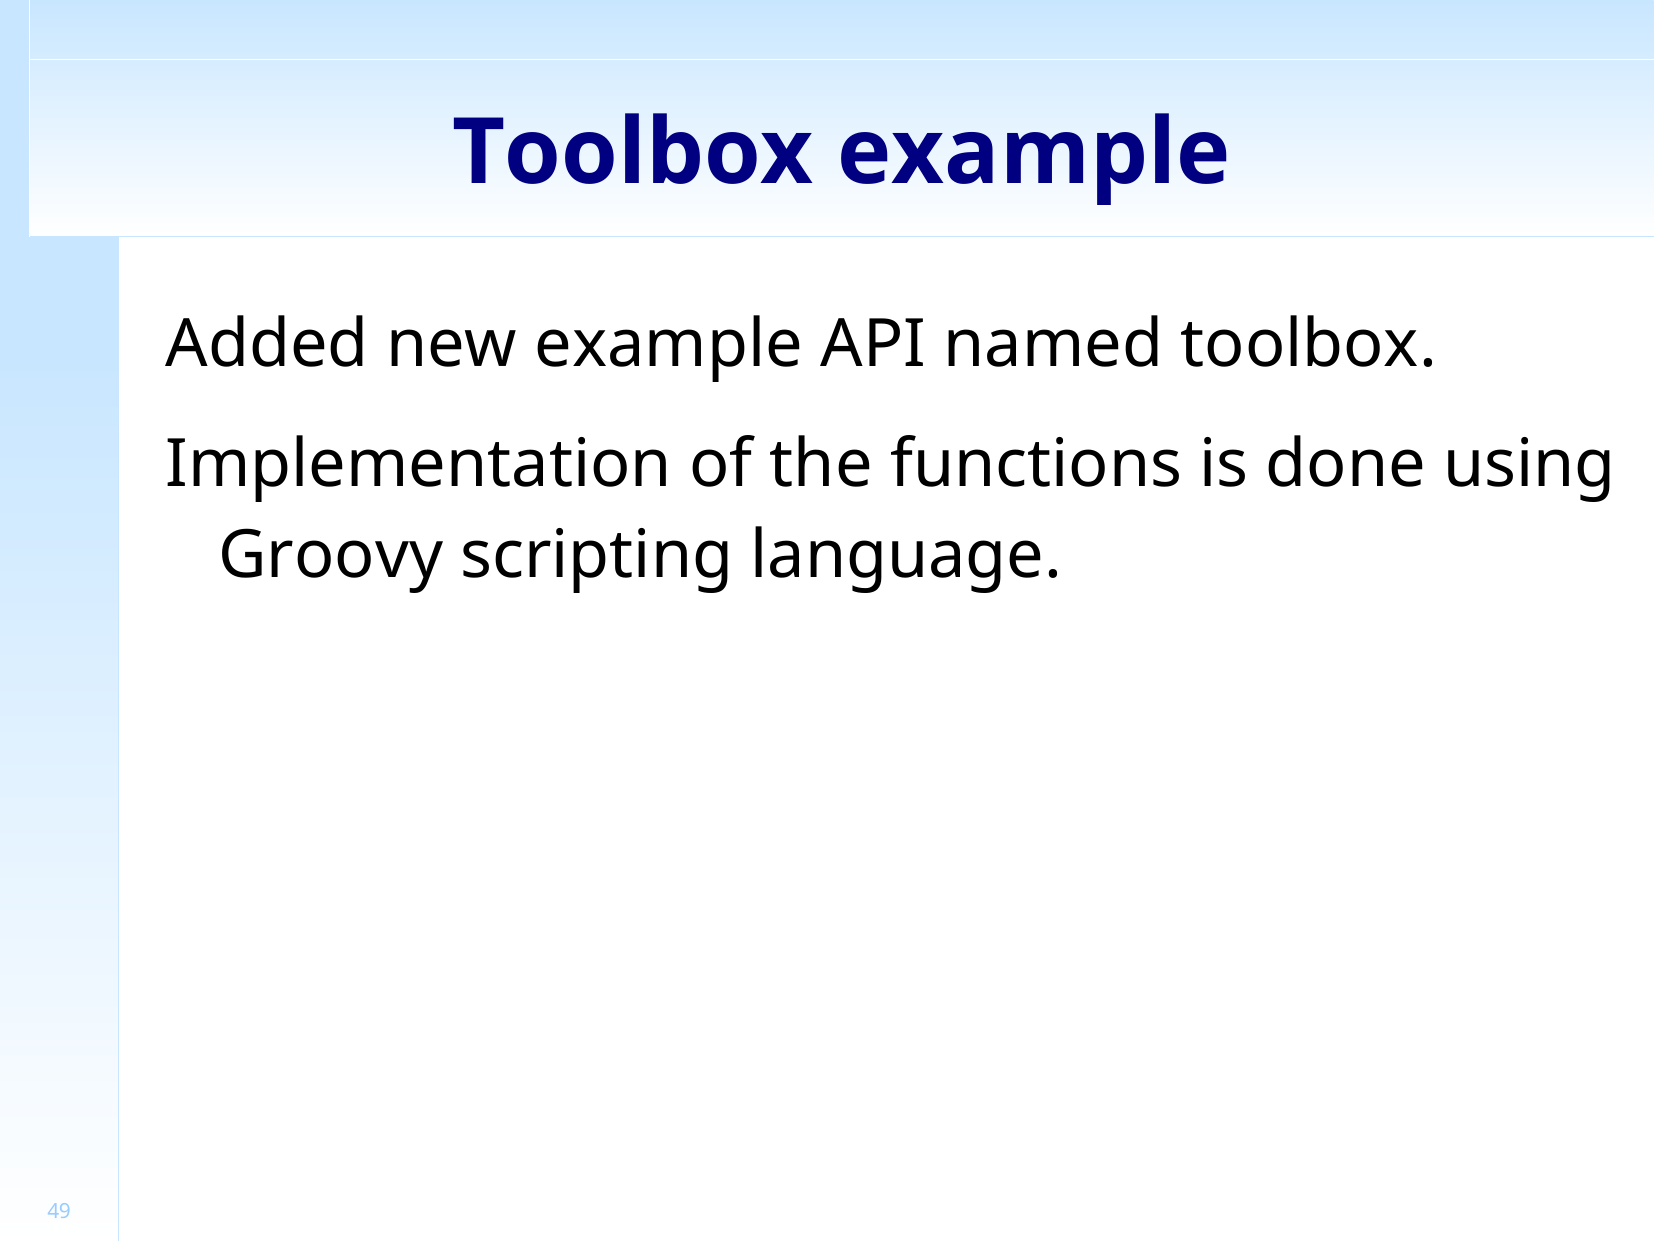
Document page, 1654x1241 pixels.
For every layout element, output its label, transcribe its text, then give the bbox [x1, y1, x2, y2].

title Toolbox example [29, 59, 1654, 237]
list Added new example API named toolbox. Implementation of the functions is done using Groovy scripting language. [147, 295, 1625, 1182]
